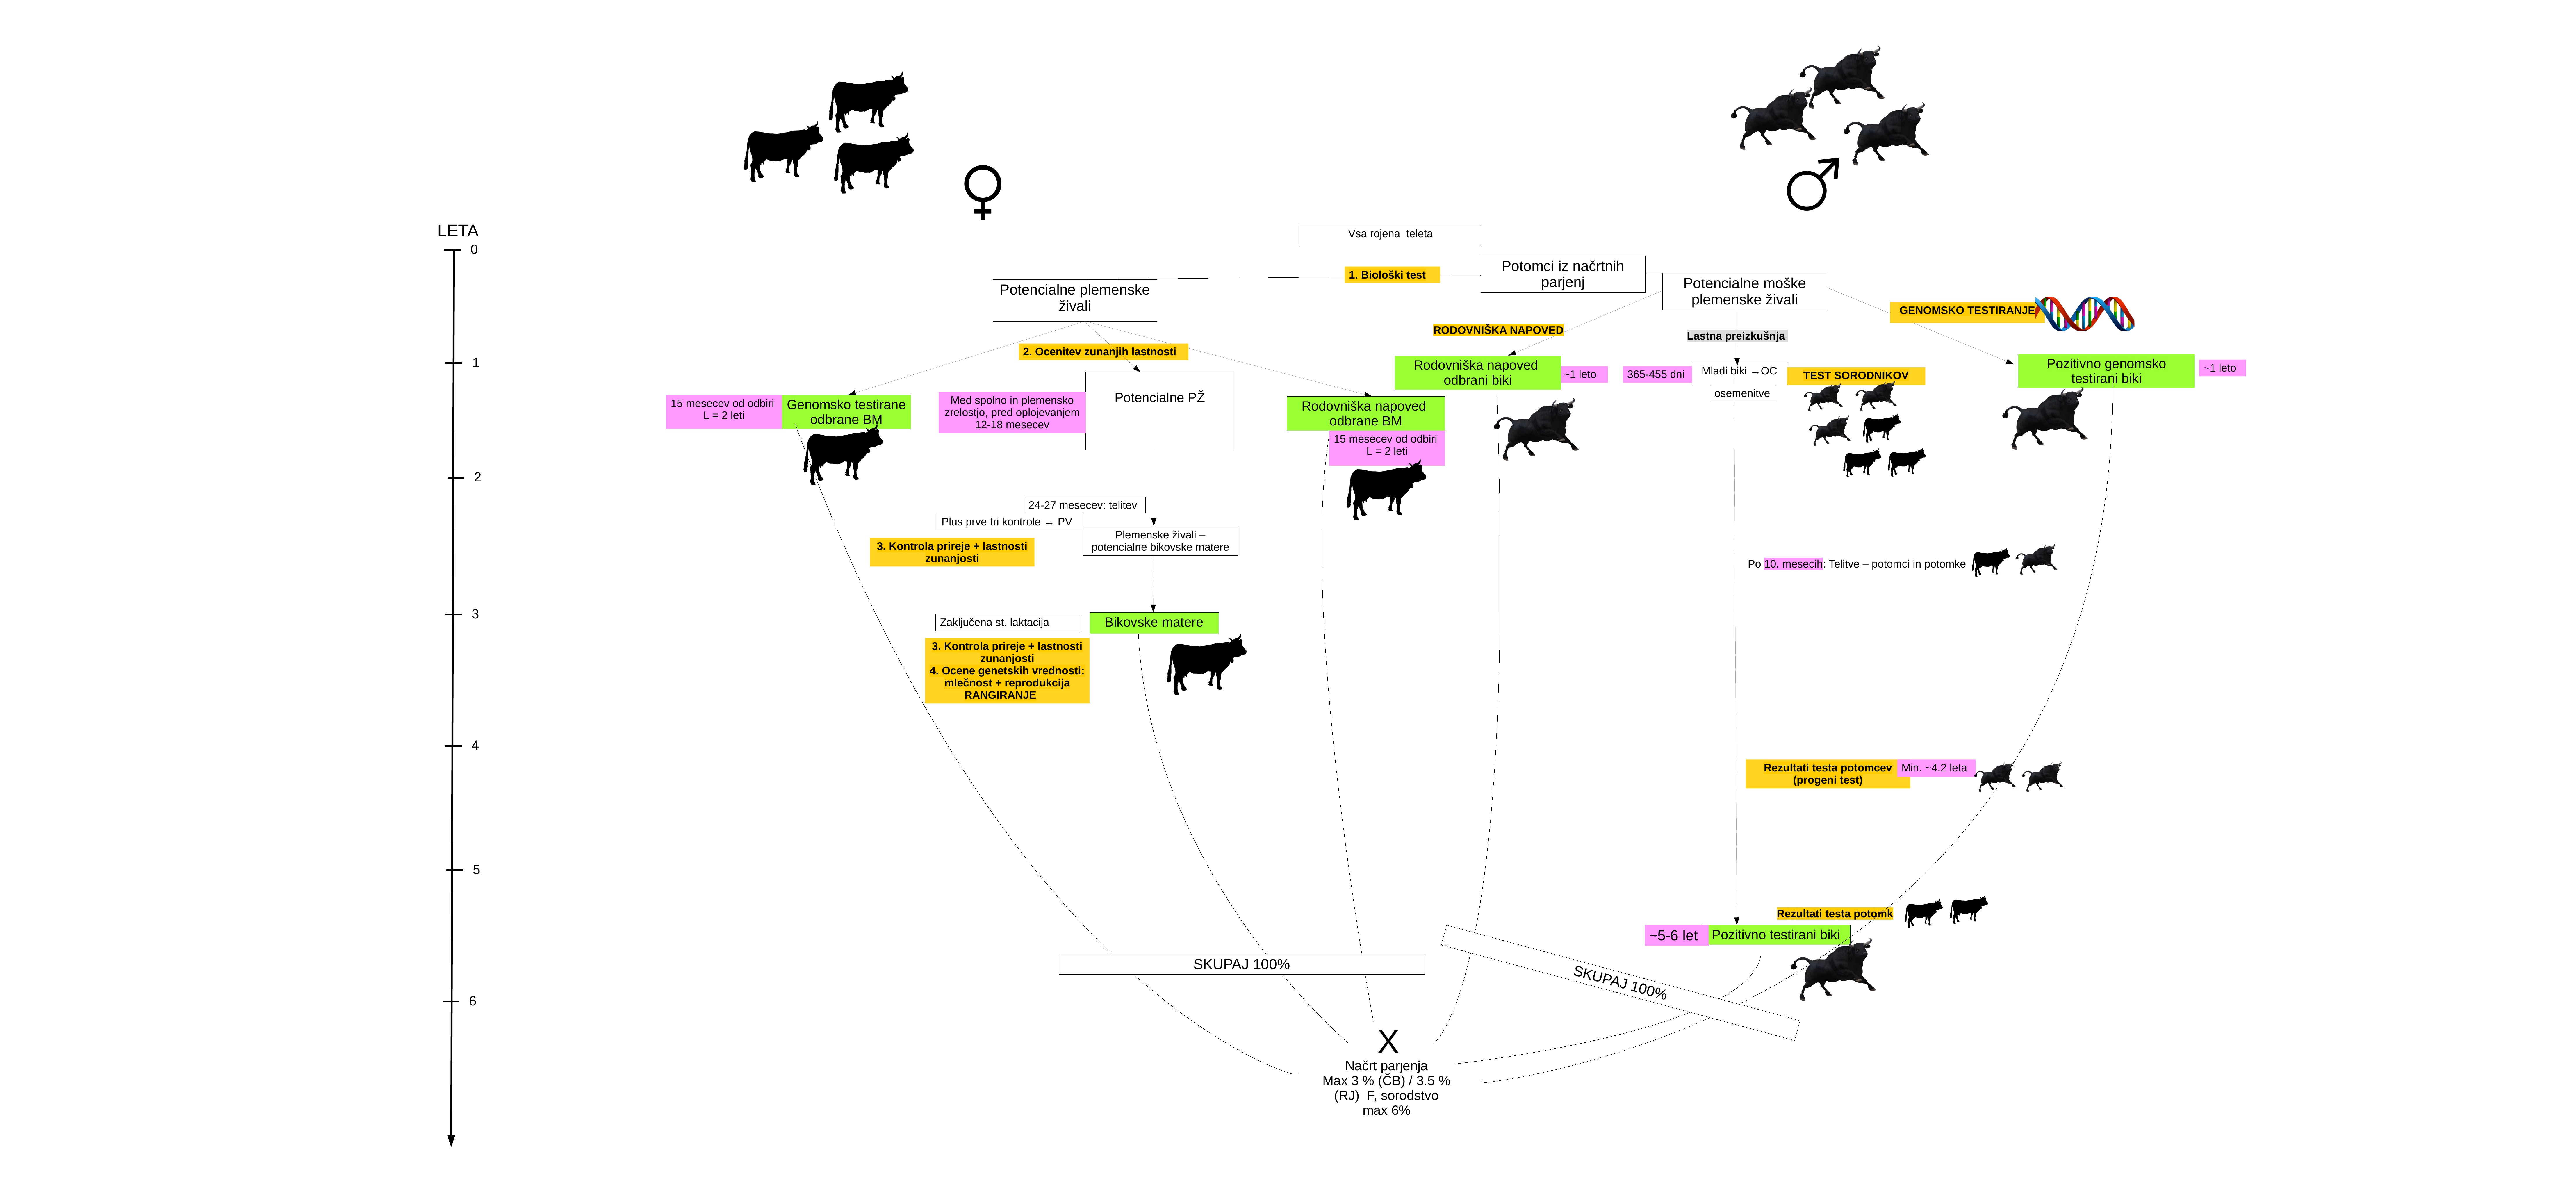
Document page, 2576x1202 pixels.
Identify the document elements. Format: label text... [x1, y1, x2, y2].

picture [1167, 634, 1247, 695]
text_box osemenitve [1710, 385, 1775, 402]
text_box Pozitivno testirani biki [1709, 925, 1851, 945]
picture [1347, 459, 1426, 520]
picture [1888, 447, 1926, 477]
picture [1972, 542, 2065, 577]
picture [1778, 934, 1892, 1005]
text_box 2 [470, 467, 498, 487]
picture [744, 121, 823, 182]
text_box ~5-6 let [1645, 925, 1709, 946]
text_box Pozitivno genomsko testirani biki [2018, 354, 2195, 388]
picture [1482, 394, 1595, 465]
text_box Mladi biki →OC [1692, 363, 1787, 385]
text_box 1 [468, 353, 496, 372]
text_box Potencialne plemenske živali [993, 279, 1157, 322]
text_box Plus prve tri kontrole → PV [937, 513, 1083, 530]
text_box Zaključena st. laktacija [935, 614, 1081, 631]
text_box 3. Kontrola prireje + lastnosti zunanjosti [870, 538, 1035, 567]
text_box Potomci iz načrtnih parjenj [1481, 256, 1646, 293]
text_box 3 [468, 604, 496, 624]
picture [803, 424, 883, 485]
picture [949, 159, 1016, 226]
text_box Genomsko testirane odbrane BM [782, 395, 911, 429]
text_box Rezultati testa potomk [1753, 905, 1917, 934]
text_box SKUPAJ 100% [1059, 954, 1425, 975]
text_box Vsa rojena teleta [1300, 225, 1481, 246]
text_box TEST SORODNIKOV [1787, 367, 1926, 385]
text_box 3. Kontrola prireje + lastnosti zunanjosti 4. Ocene genetskih vrednosti: mlečnost + reprodukcija RANGIRANJE [925, 638, 1090, 703]
text_box 15 mesecev od odbiri L = 2 leti [666, 395, 782, 429]
picture [2024, 291, 2139, 337]
picture [1968, 759, 2071, 794]
text_box Načrt parjenja Max 3 % (ČB) / 3.5 % (RJ) F, sorodstvo max 6% [1318, 1056, 1456, 1122]
text_box Min. ~4.2 leta [1897, 759, 1968, 777]
text_box Potencialne PŽ [1085, 372, 1234, 450]
text_box 1. Biološki test [1345, 266, 1440, 283]
text_box Rezultati testa potomcev (progeni test) [1746, 759, 1910, 789]
text_box Lastna preizkušnja [1652, 327, 1823, 367]
text_box GENOMSKO TESTIRANJE [1890, 302, 2024, 323]
picture [1950, 895, 1988, 924]
picture [1798, 379, 1905, 477]
picture [829, 71, 914, 194]
text_box LETA [433, 219, 522, 242]
text_box 15 mesecev od odbiri L = 2 leti [1329, 431, 1445, 466]
text_box SKUPAJ 100% [1441, 925, 1800, 1041]
text_box ~1 leto [1561, 366, 1608, 383]
text_box Med spolno in plemensko zrelostjo, pred oplojevanjem 12-18 mesecev [939, 392, 1086, 433]
text_box 6 [465, 991, 493, 1011]
text_box 24-27 mesecev: telitev [1024, 497, 1146, 513]
picture [1905, 899, 1943, 928]
text_box X [1373, 1021, 1410, 1062]
text_box ~1 leto [2199, 360, 2246, 377]
text_box Po 10. mesecih: Telitve – potomci in potomke [1744, 555, 2038, 584]
text_box 5 [469, 860, 497, 880]
text_box Bikovske matere [1090, 612, 1219, 634]
text_box 4 [468, 735, 496, 755]
text_box RODOVNIŠKA NAPOVED [1416, 322, 1581, 351]
text_box Rodovniška napoved odbrane BM [1287, 396, 1445, 431]
text_box Plemenske živali – potencialne bikovske matere [1083, 527, 1238, 556]
text_box 0 [466, 242, 494, 259]
text_box 2. Ocenitev zunanjih lastnosti [1109, 343, 1188, 360]
text_box Rodovniška napoved odbrani biki [1395, 356, 1561, 390]
text_box Potencialne moške plemenske živali [1662, 273, 1827, 310]
picture [1990, 383, 2103, 454]
picture [1718, 42, 1944, 211]
text_box 2. Ocenitev zunanjih lastnosti [1019, 343, 1127, 360]
text_box 365-455 dni [1623, 366, 1692, 383]
